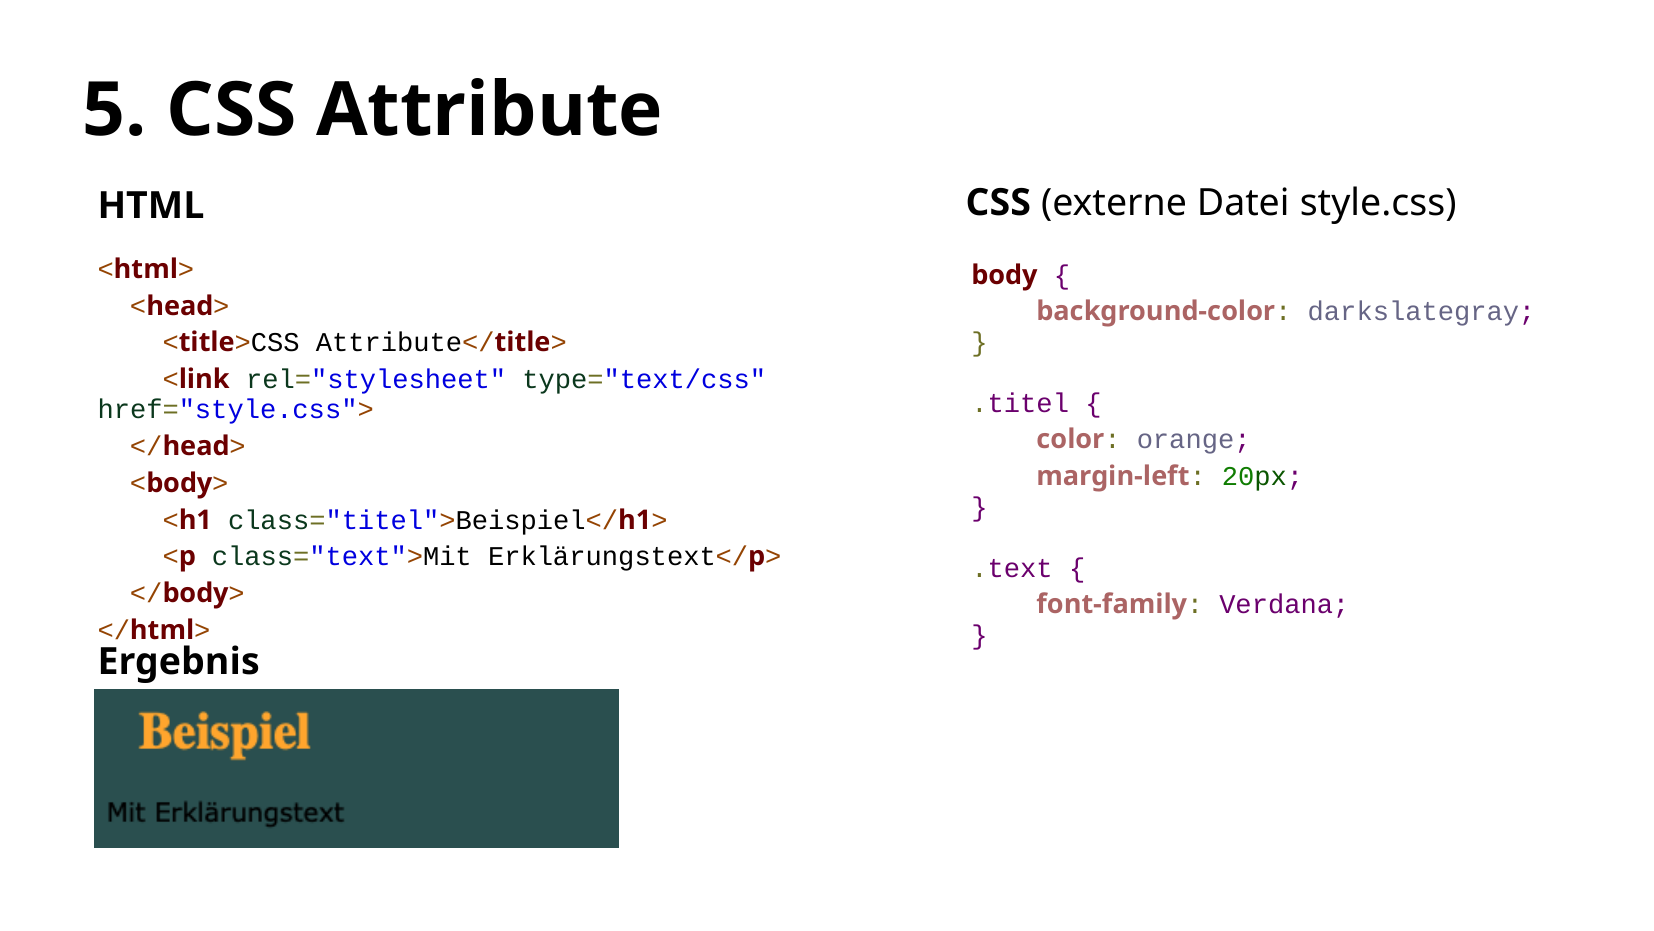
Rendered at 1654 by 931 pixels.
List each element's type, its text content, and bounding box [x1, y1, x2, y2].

text_box body { background-color: darkslategray; } .titel { color: orange; margin-left: 20px; } .text { font-family: Verdana; } [956, 248, 1630, 635]
title 5. CSS Attribute [82, 59, 1571, 154]
text_box CSS (externe Datei style.css) [950, 168, 1489, 231]
picture [94, 689, 619, 848]
text_box <html> <head> <title>CSS Attribute</title> <link rel="stylesheet" type="text/css" href="style.css"> </head> <body> <h1 class="titel">Beispiel</h1> <p class="text">Mit Erklärungstext</p> </body> </html> [82, 242, 957, 589]
text_box HTML [82, 171, 207, 234]
text_box Ergebnis [82, 627, 256, 690]
